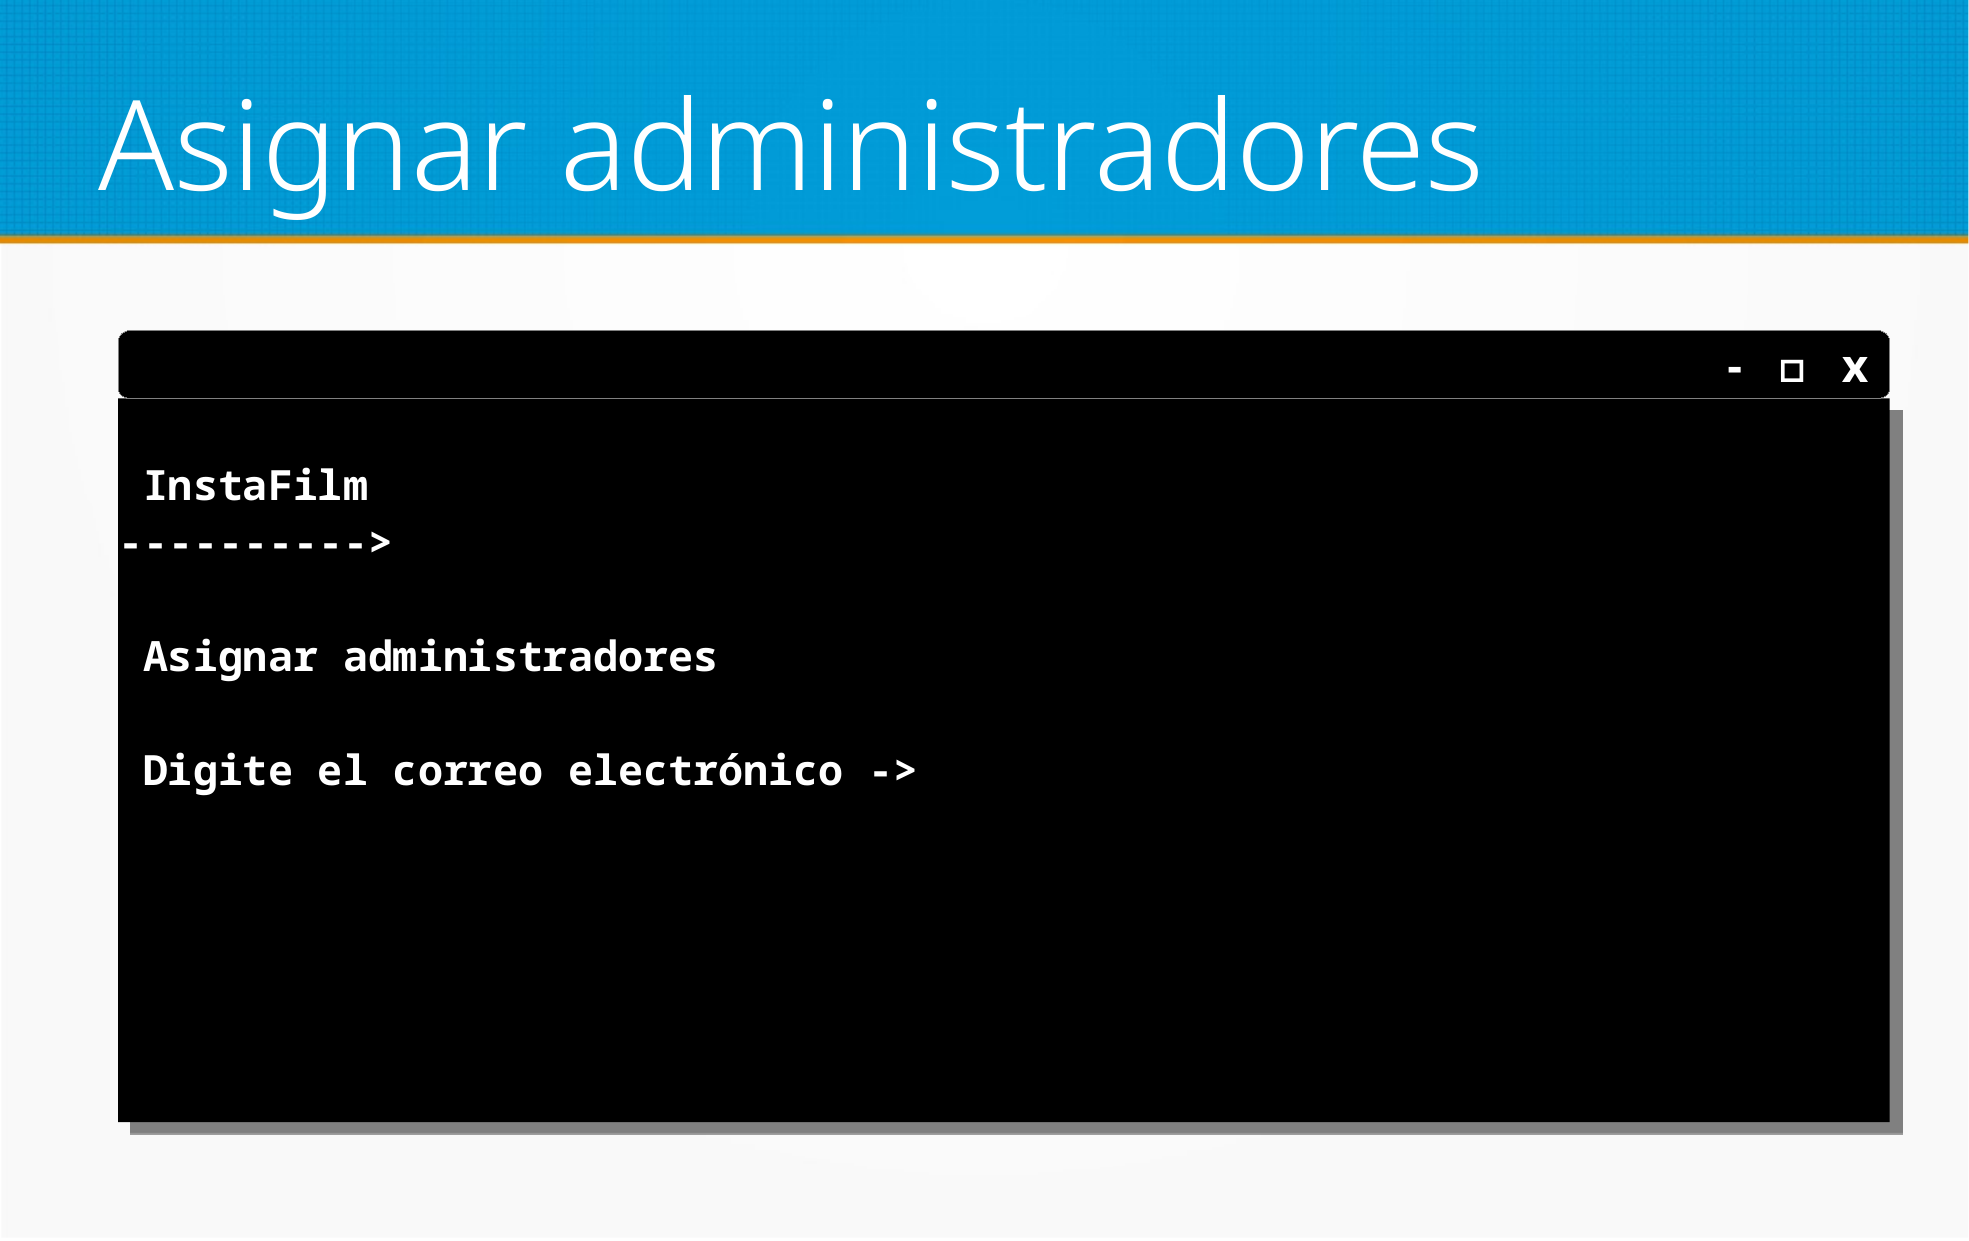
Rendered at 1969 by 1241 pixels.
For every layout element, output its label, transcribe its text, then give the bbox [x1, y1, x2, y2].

title Asignar administradores [98, 19, 1870, 227]
picture [0, 233, 1969, 1241]
text_box - □ x [118, 330, 1890, 399]
text_box InstaFilm ----------> Asignar administradores Digite el correo electrónico -> [118, 398, 1890, 1123]
